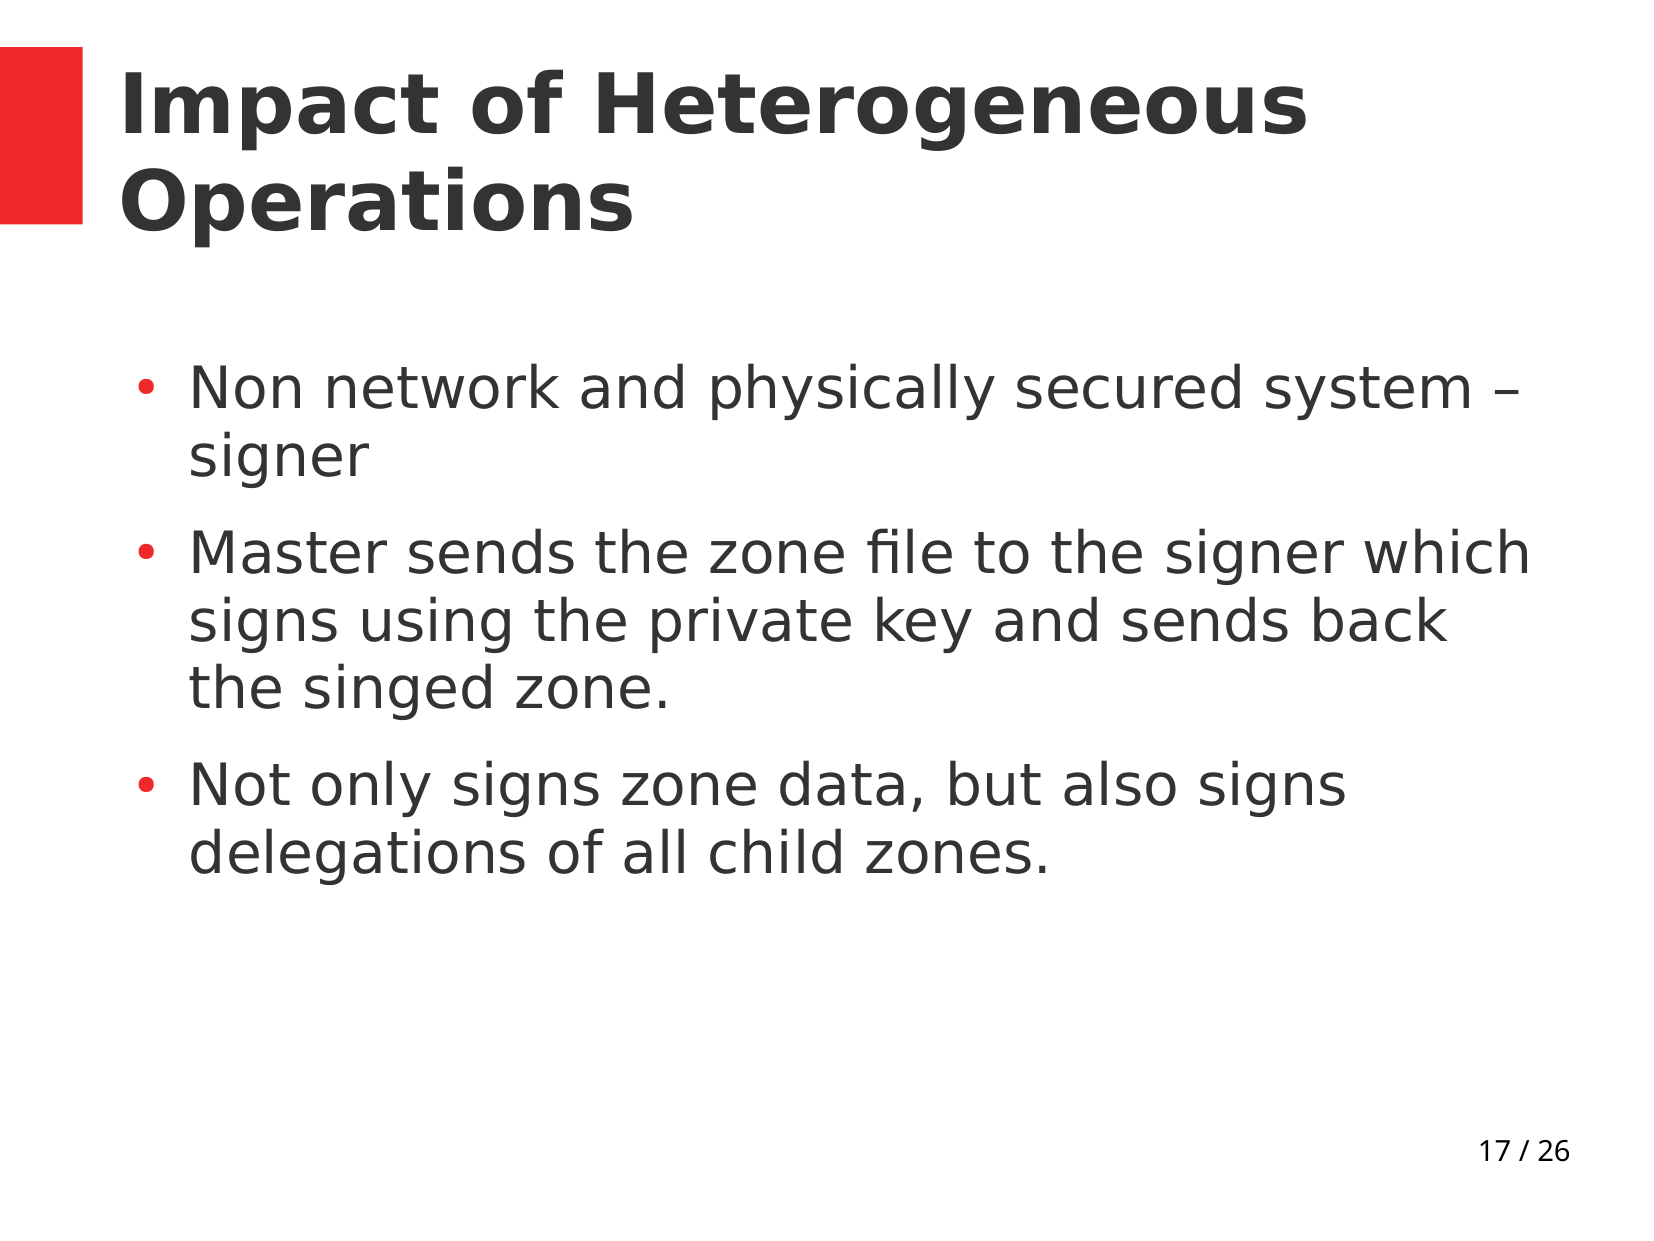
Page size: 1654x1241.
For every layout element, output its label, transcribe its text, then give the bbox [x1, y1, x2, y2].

list Non network and physically secured system – signer Master sends the zone file to the signer which signs using the private key and sends back the singed zone. Not only signs zone data, but also signs delegations of all child zones. [118, 354, 1536, 1074]
title Impact of Heterogeneous Operations [118, 49, 1571, 257]
